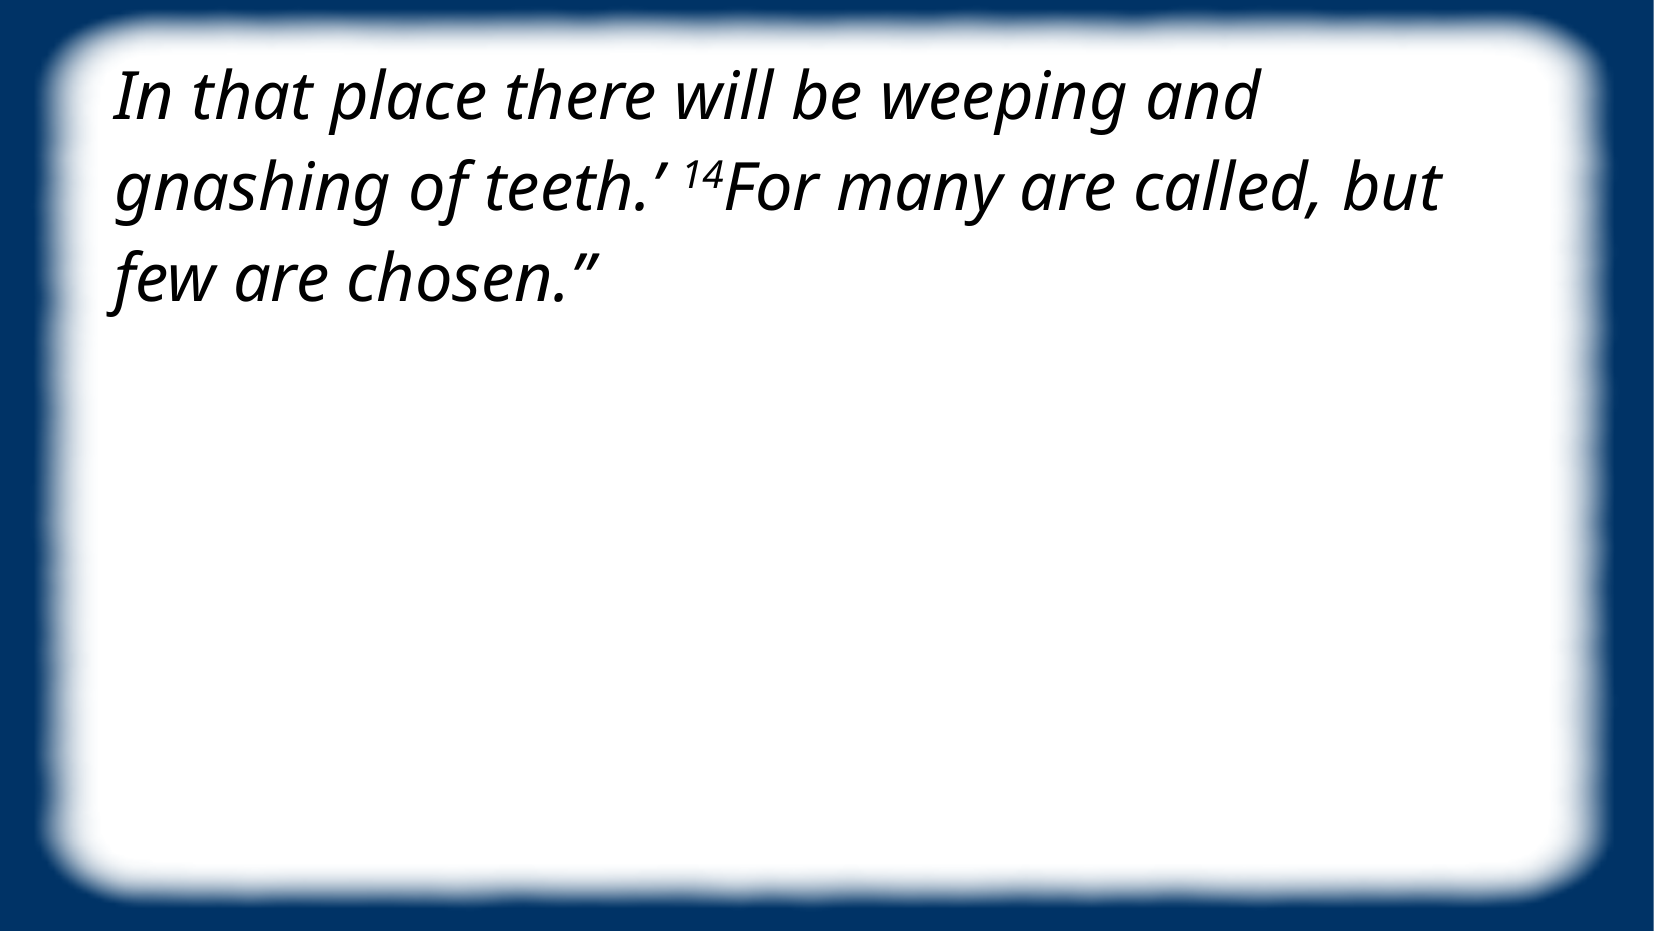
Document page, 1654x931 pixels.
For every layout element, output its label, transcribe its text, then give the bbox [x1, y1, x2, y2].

text_box In that place there will be weeping and gnashing of teeth.’ 14For many are called, but few are chosen.” [99, 40, 1546, 331]
picture [0, 0, 1654, 931]
